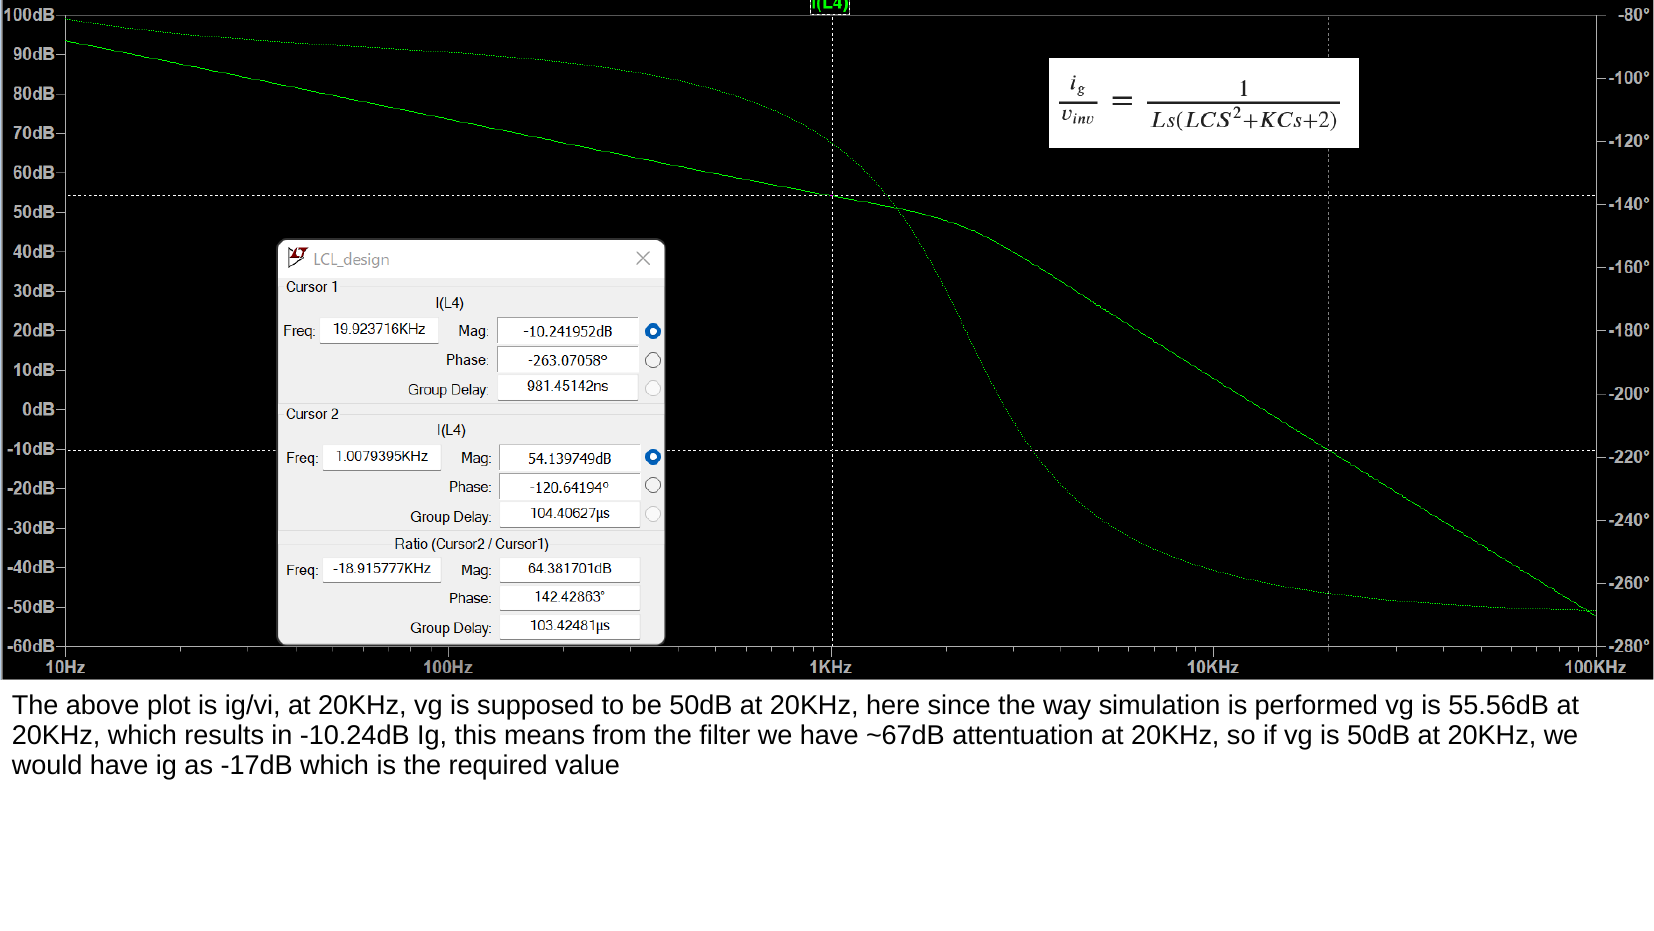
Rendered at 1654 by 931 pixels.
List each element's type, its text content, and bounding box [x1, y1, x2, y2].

list The above plot is ig/vi, at 20KHz, vg is supposed to be 50dB at 20KHz, here since the way simulation is performed vg is 55.56dB at 20KHz, which results in -10.24dB Ig, this means from the filter we have ~67dB attentuation at 20KHz, so if vg is 50dB at 20KHz, we would have ig as -17dB which is the required value [0, 689, 1654, 931]
picture [0, 0, 1654, 680]
